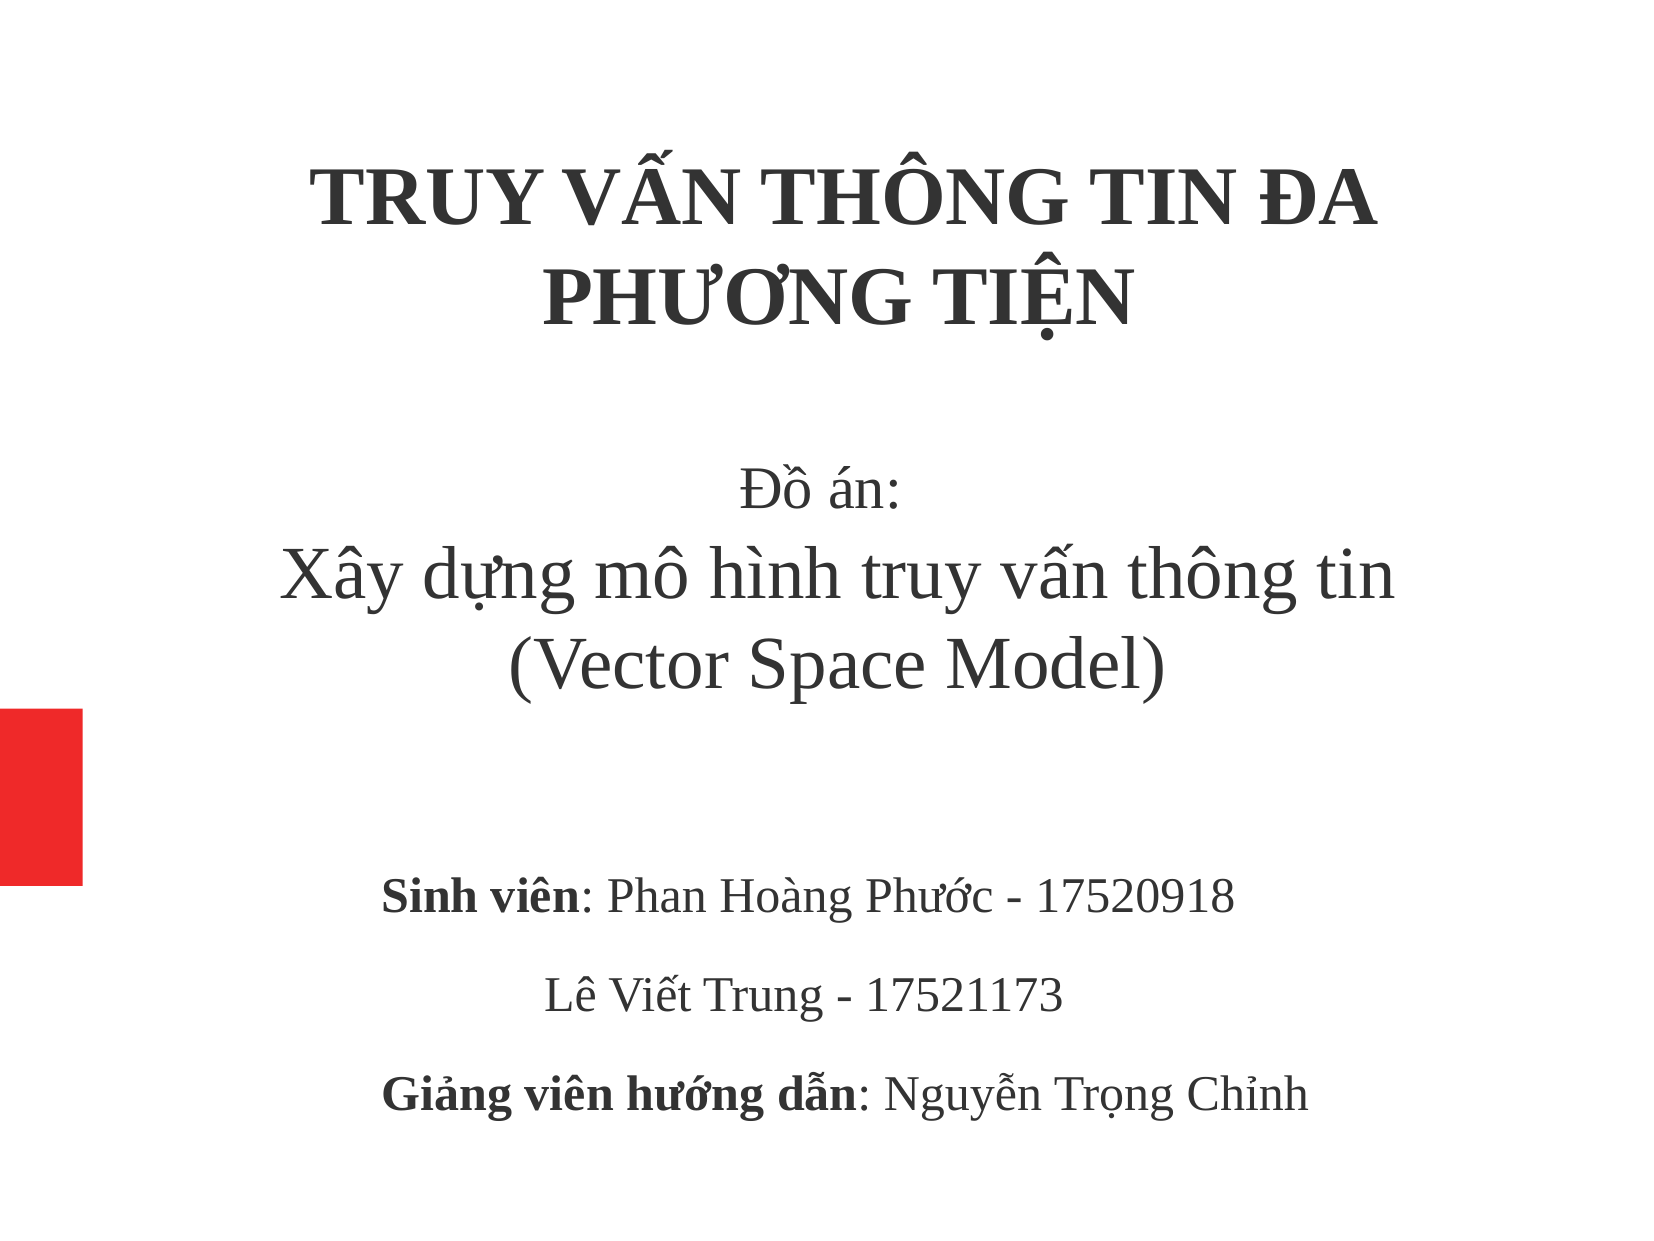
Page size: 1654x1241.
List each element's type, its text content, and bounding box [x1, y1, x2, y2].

title Đồ án: Xây dựng mô hình truy vấn thông tin (Vector Space Model) [135, 432, 1541, 706]
title TRUY VẤN THÔNG TIN ĐA PHƯƠNG TIỆN [139, 105, 1546, 378]
subtitle Sinh viên: Phan Hoàng Phước - 17520918 Lê Viết Trung - 17521173 Giảng viên hướng dẫn: Nguyễn Trọng Chỉnh [381, 862, 1615, 1176]
